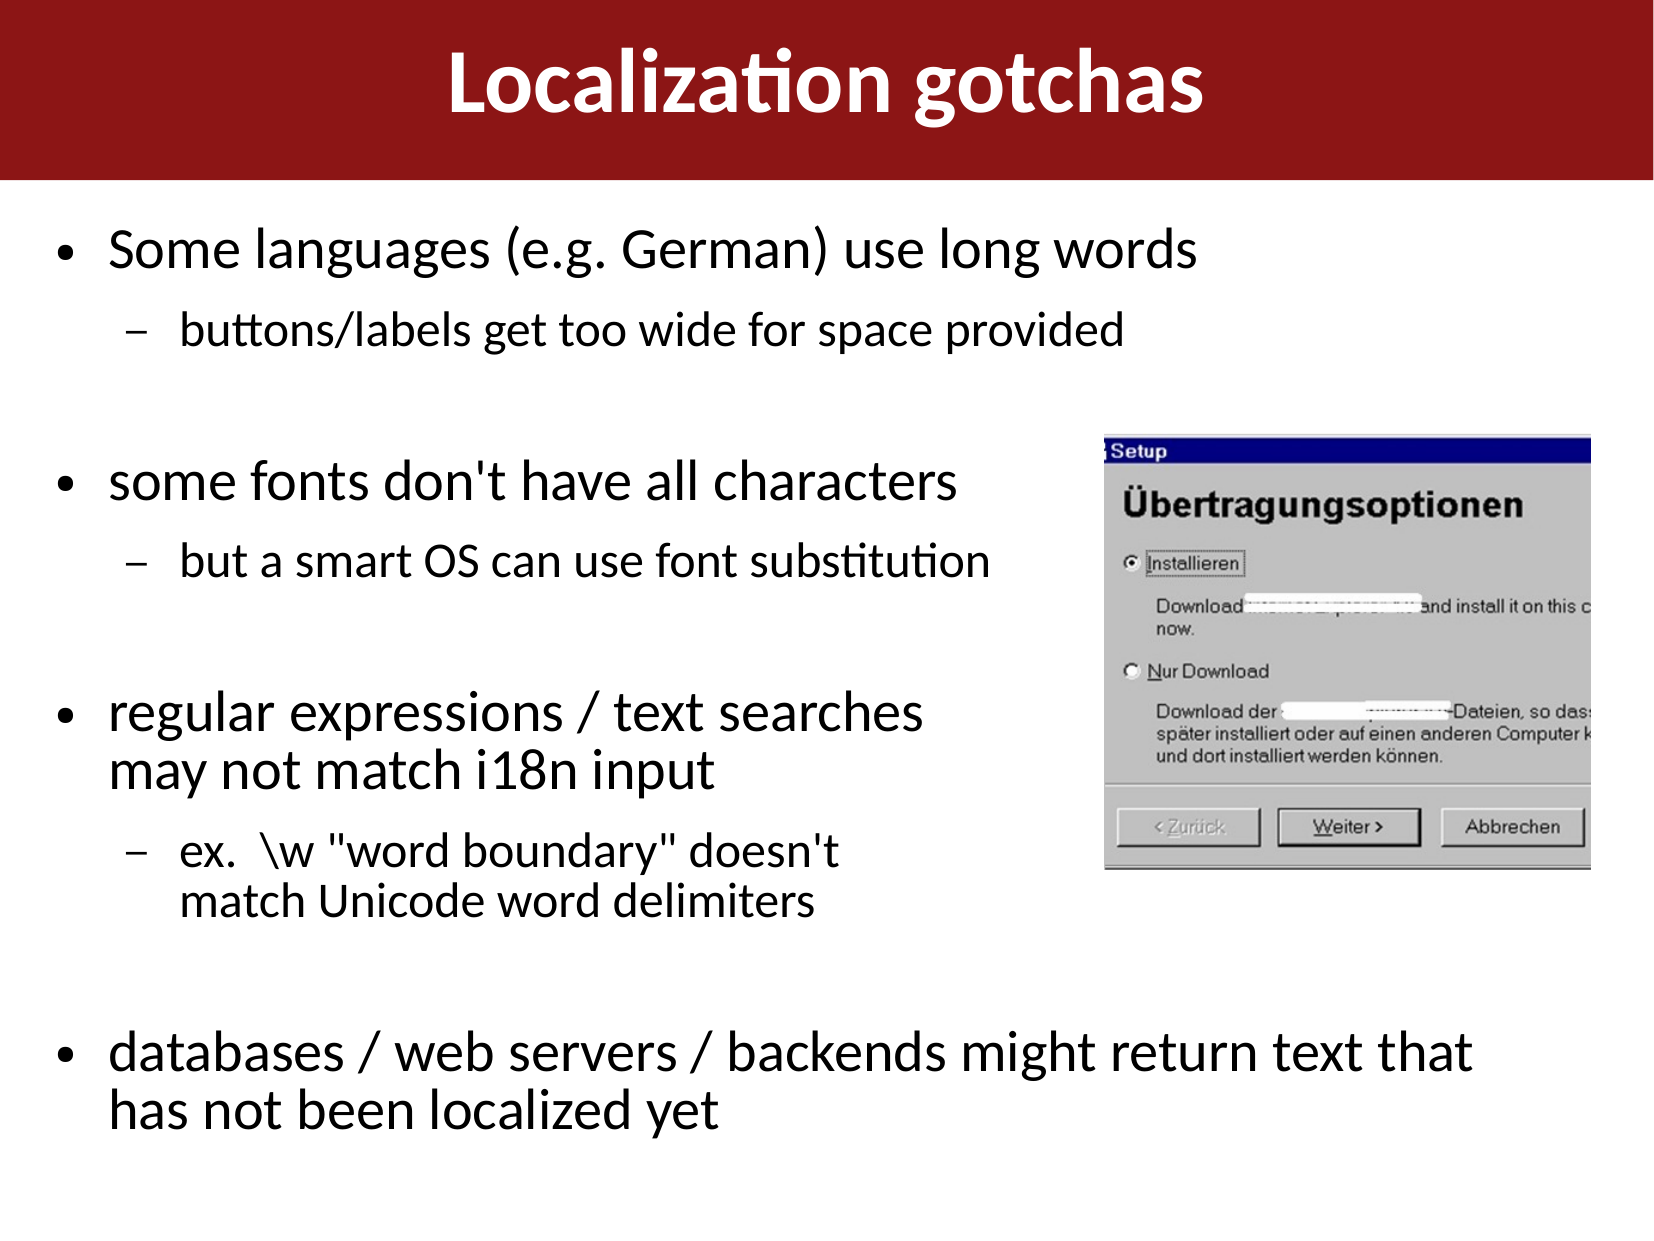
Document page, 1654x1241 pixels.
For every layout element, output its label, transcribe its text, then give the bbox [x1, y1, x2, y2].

title Localization gotchas [0, 0, 1654, 181]
list Some languages (e.g. German) use long words buttons/labels get too wide for space provided some fonts don't have all characters but a smart OS can use font substitution regular expressions / text searches may not match i18n input ex. \w "word boundary" doesn't match Unicode word delimiters databases / web servers / backends might return text that has not been localized yet [37, 225, 1636, 1186]
picture [1104, 433, 1591, 871]
